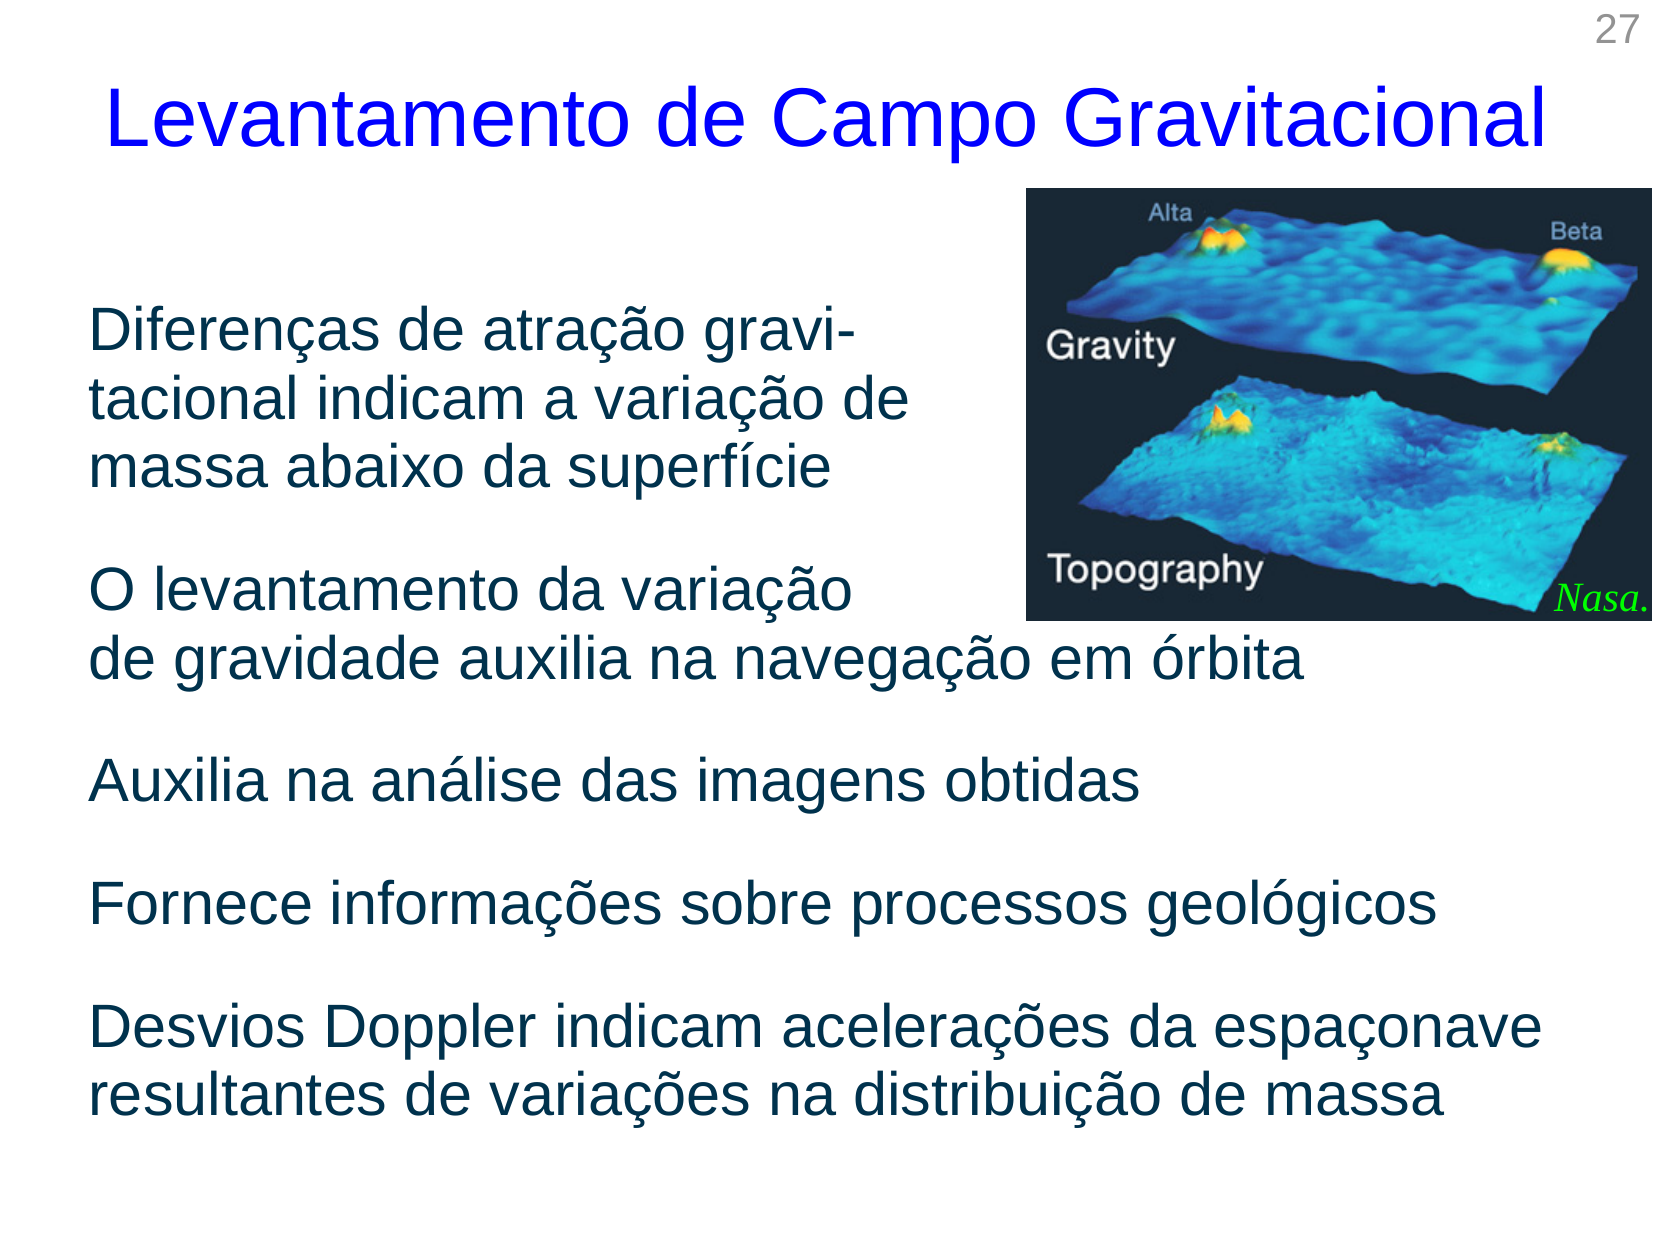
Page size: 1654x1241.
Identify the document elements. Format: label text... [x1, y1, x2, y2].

list Diferenças de atração gravi- tacional indicam a variação de massa abaixo da superfície O levantamento da variação de gravidade auxilia na navegação em órbita Auxilia na análise das imagens obtidas Fornece informações sobre processos geológicos Desvios Doppler indicam acelerações da espaçonave resultantes de variações na distribuição de massa [88, 295, 1565, 1182]
title Levantamento de Campo Gravitacional [88, 59, 1565, 178]
picture [1026, 188, 1652, 621]
text_box Nasa. [1452, 566, 1654, 628]
